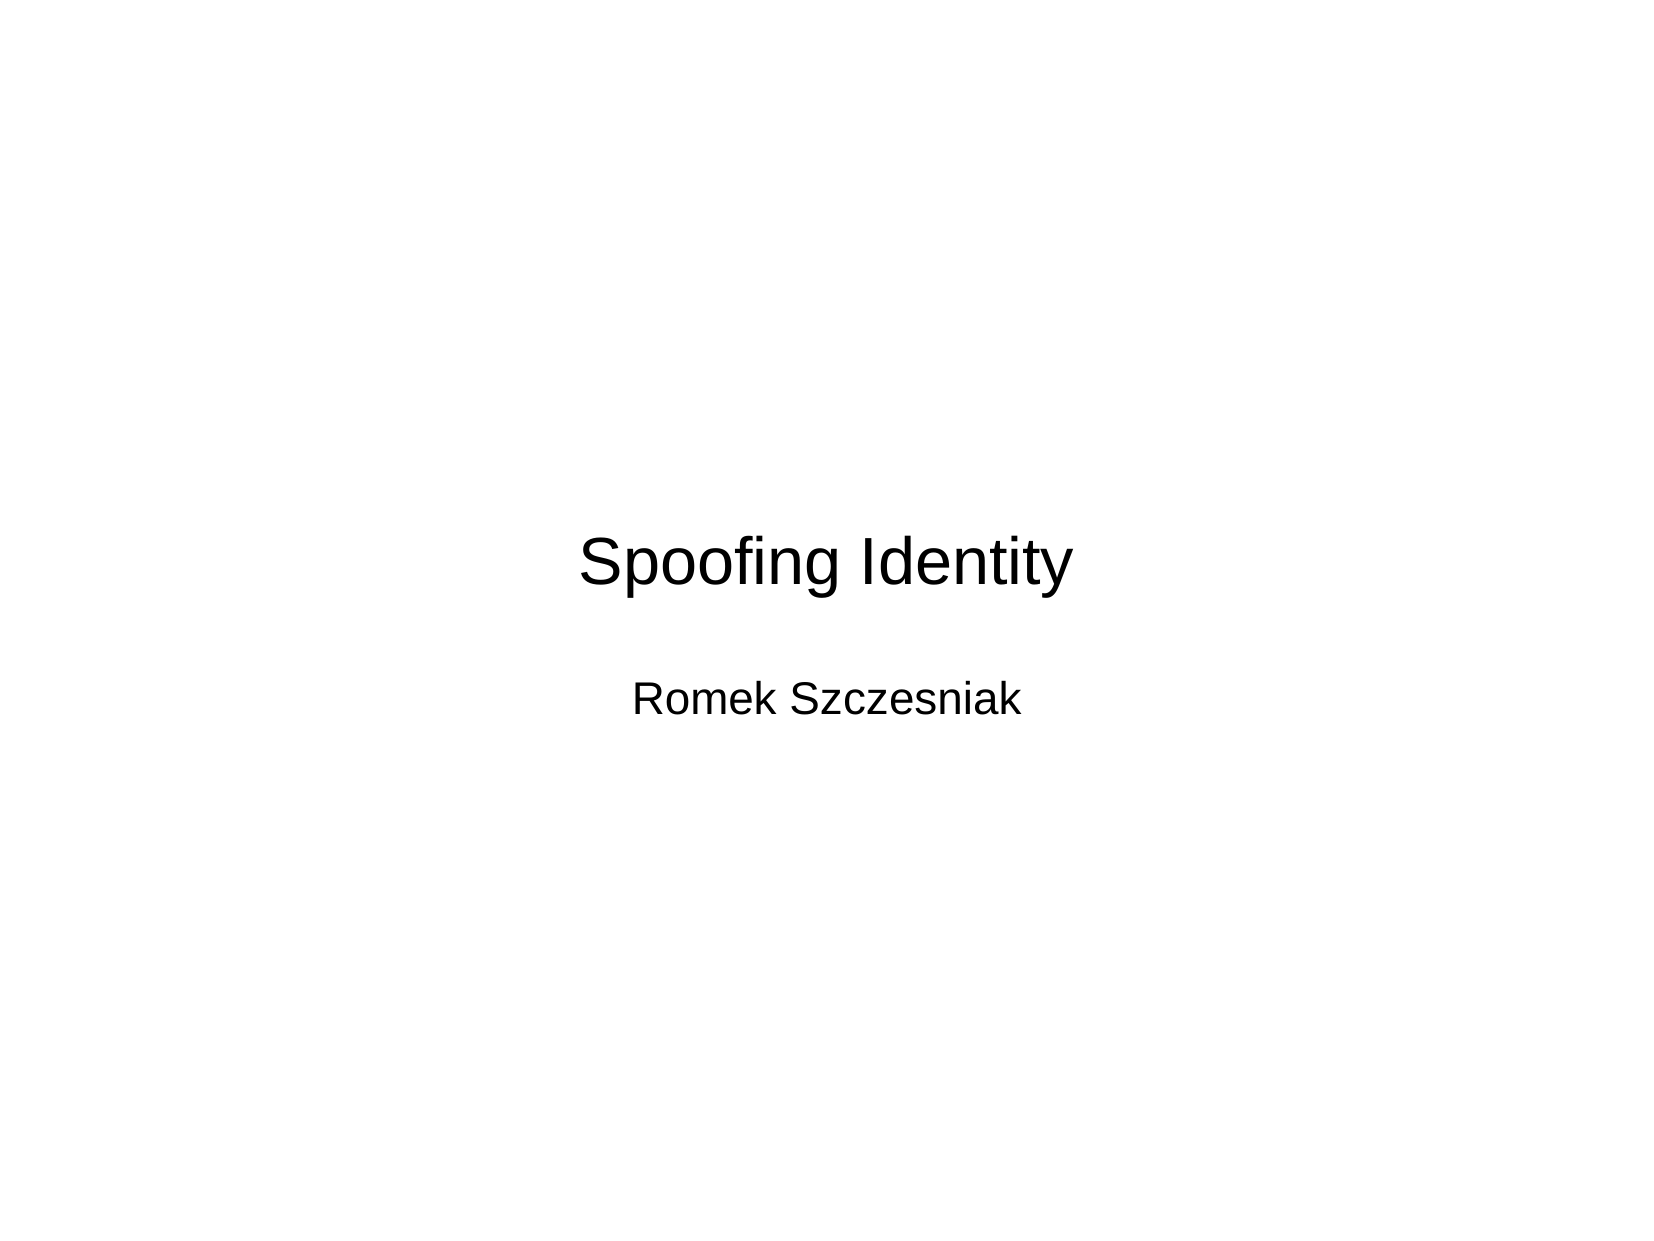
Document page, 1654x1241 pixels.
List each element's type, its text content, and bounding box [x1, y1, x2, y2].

subtitle Spoofing Identity Romek Szczesniak [82, 290, 1571, 1010]
